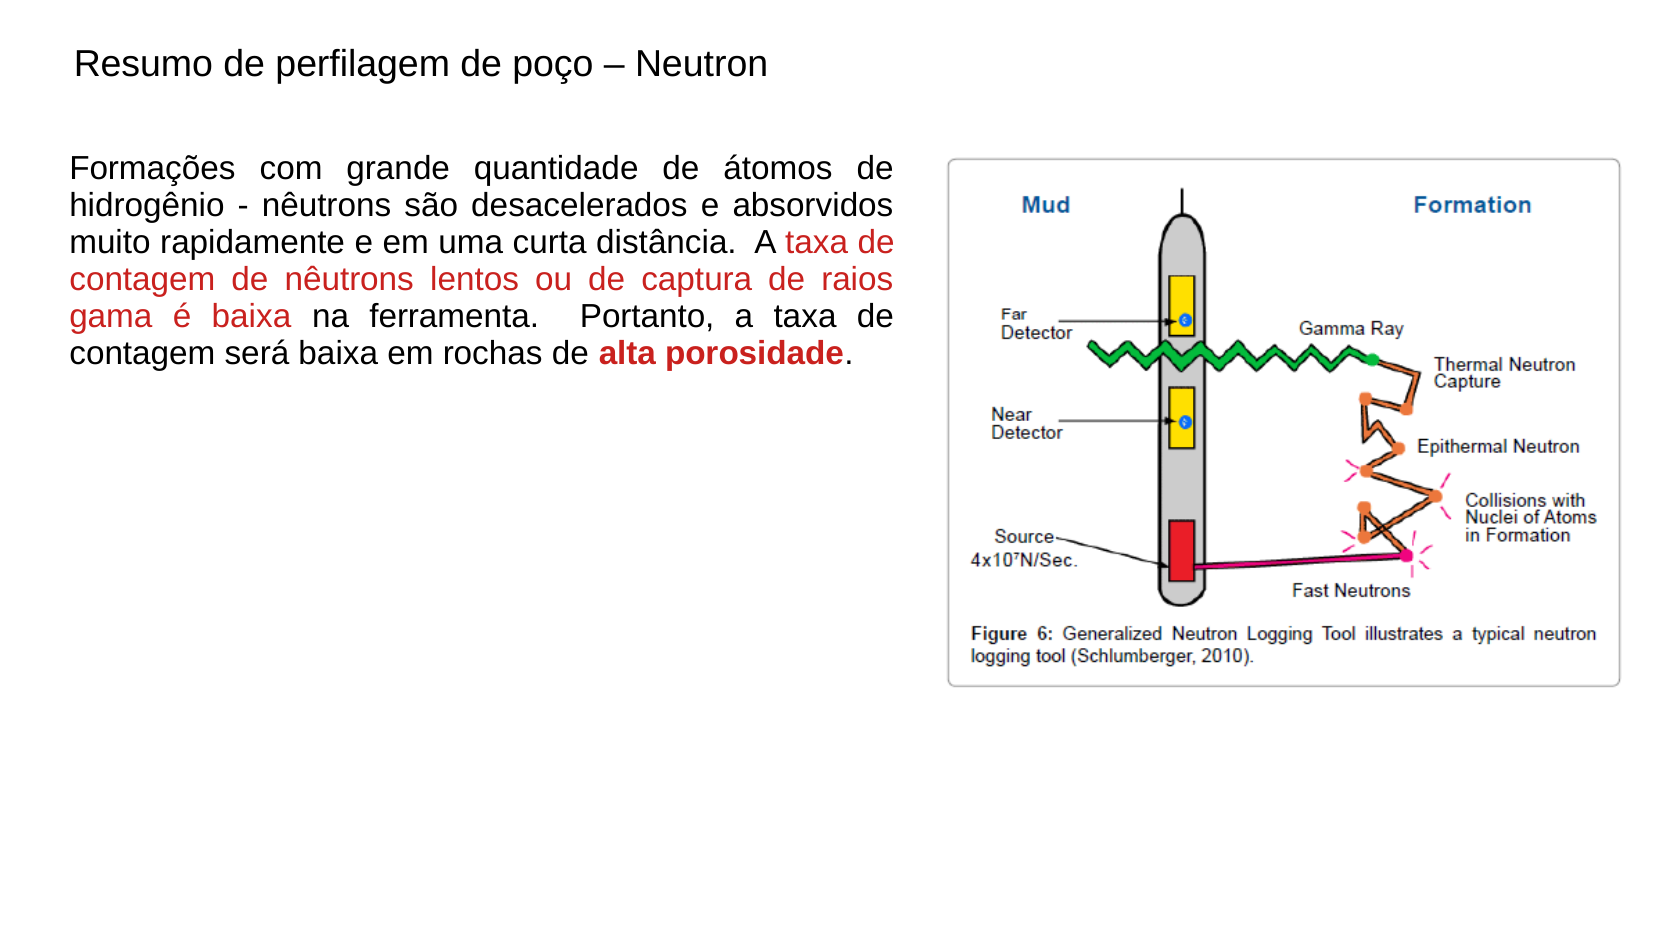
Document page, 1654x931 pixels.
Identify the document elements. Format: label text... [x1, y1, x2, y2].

picture [937, 145, 1630, 697]
text_box Resumo de perfilagem de poço – Neutron [59, 35, 1123, 93]
text_box Formações com grande quantidade de átomos de hidrogênio - nêutrons são desacelerados e absorvidos muito rapidamente e em uma curta distância. A taxa de contagem de nêutrons lentos ou de captura de raios gama é baixa na ferramenta. Portanto, a taxa de contagem será baixa em rochas de alta porosidade. [54, 141, 910, 931]
